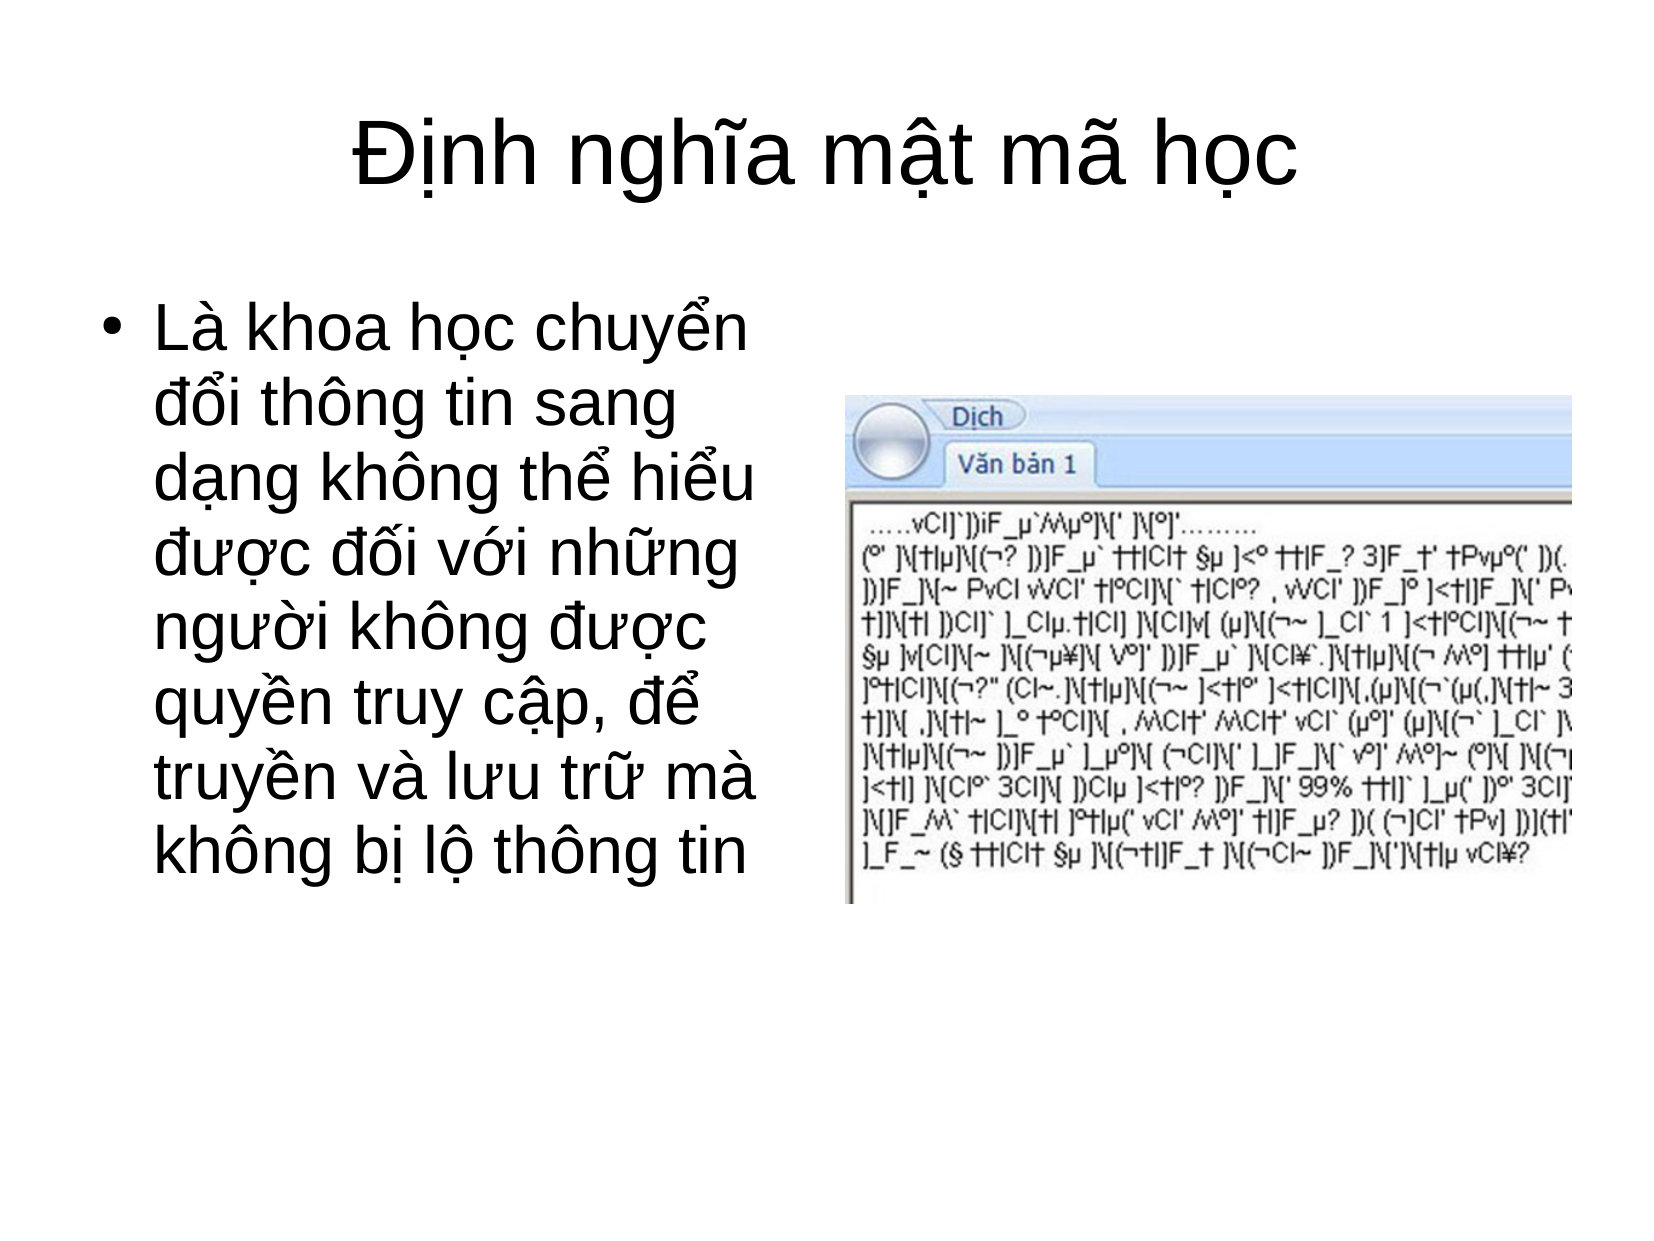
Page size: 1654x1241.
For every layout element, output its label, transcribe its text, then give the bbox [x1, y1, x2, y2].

list Là khoa học chuyển đổi thông tin sang dạng không thể hiểu được đối với những người không được quyền truy cập, để truyền và lưu trữ mà không bị lộ thông tin [82, 290, 809, 1010]
picture [845, 395, 1572, 904]
title Định nghĩa mật mã học [82, 49, 1571, 257]
